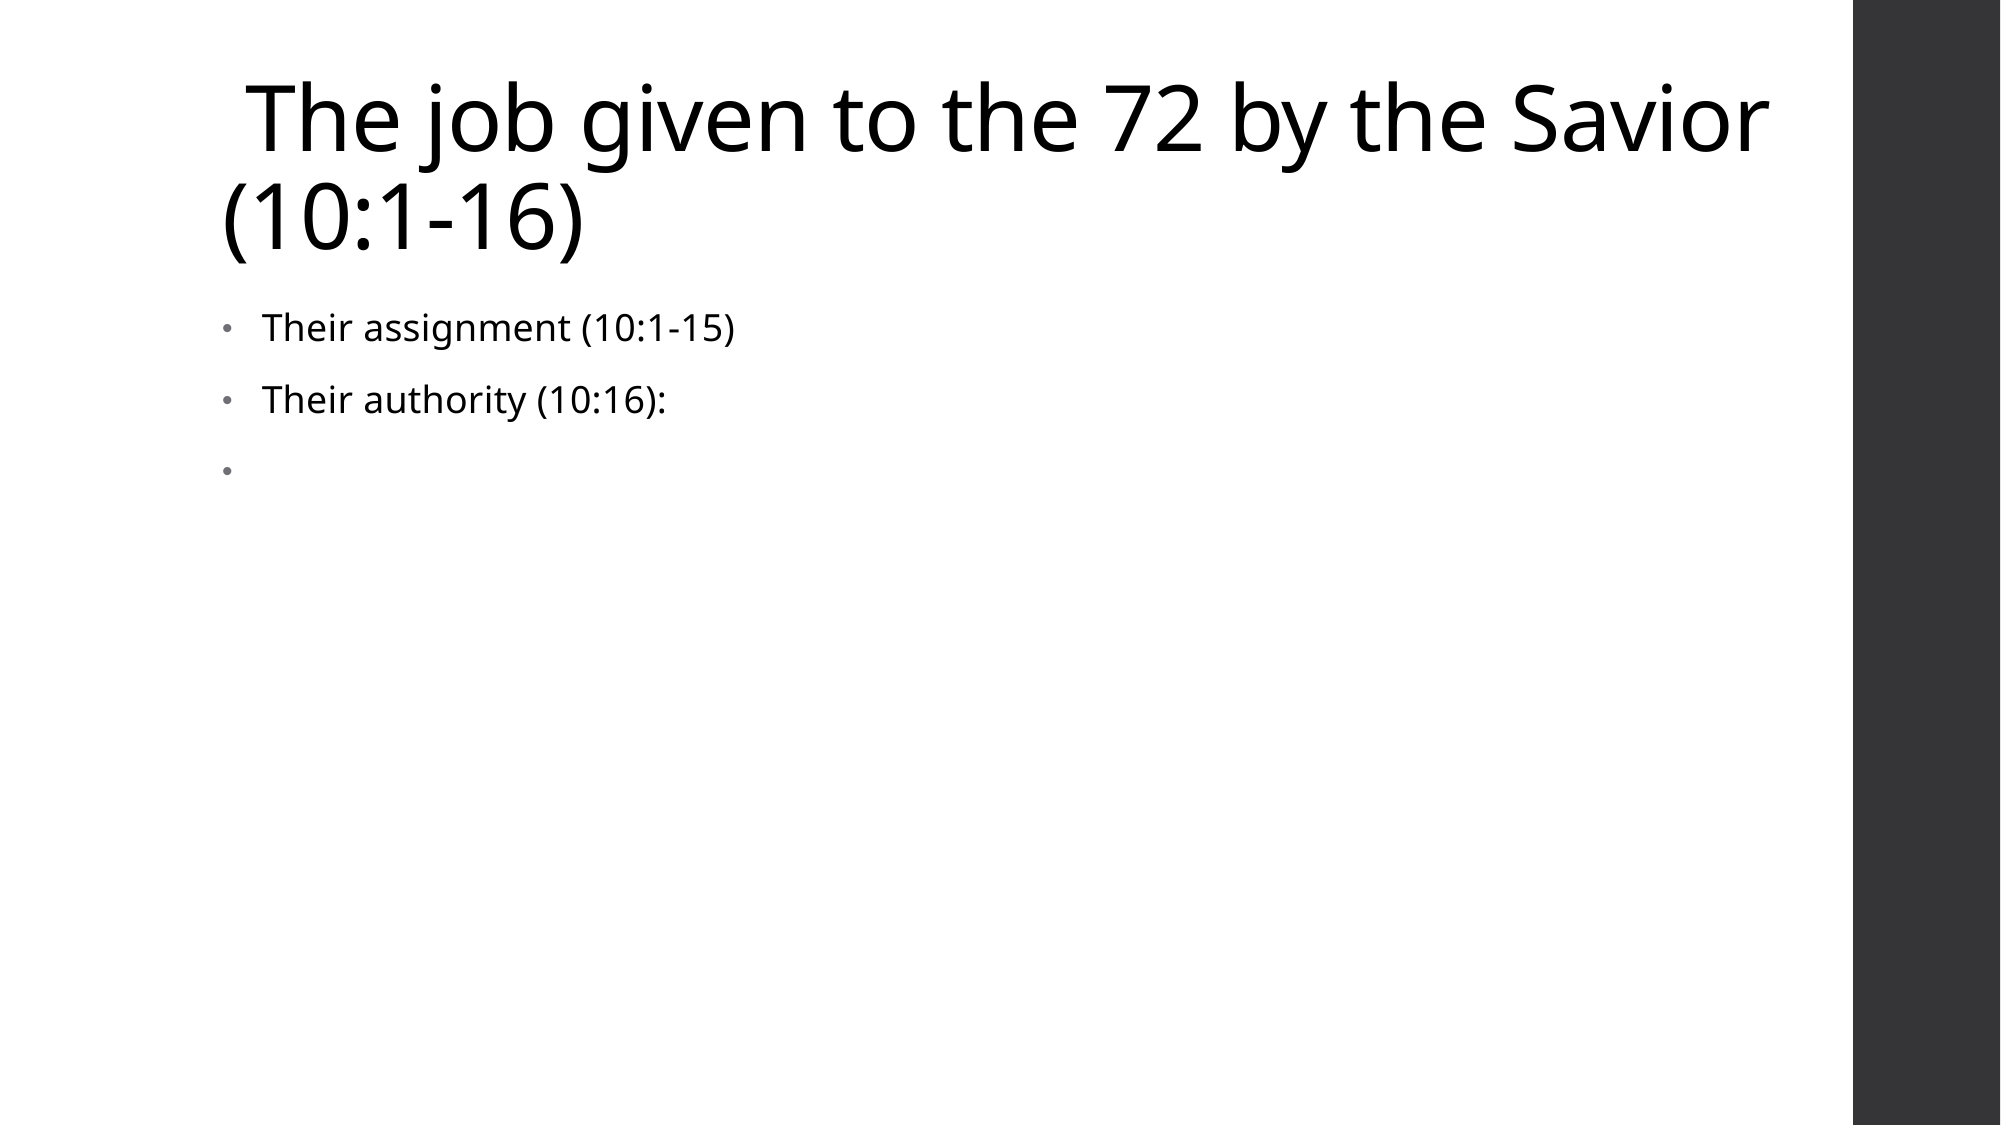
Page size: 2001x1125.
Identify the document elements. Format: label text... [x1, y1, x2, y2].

list Their assignment (10:1-15) Their authority (10:16): [206, 299, 1617, 1014]
title The job given to the 72 by the Savior (10:1-16) [206, 60, 1797, 278]
